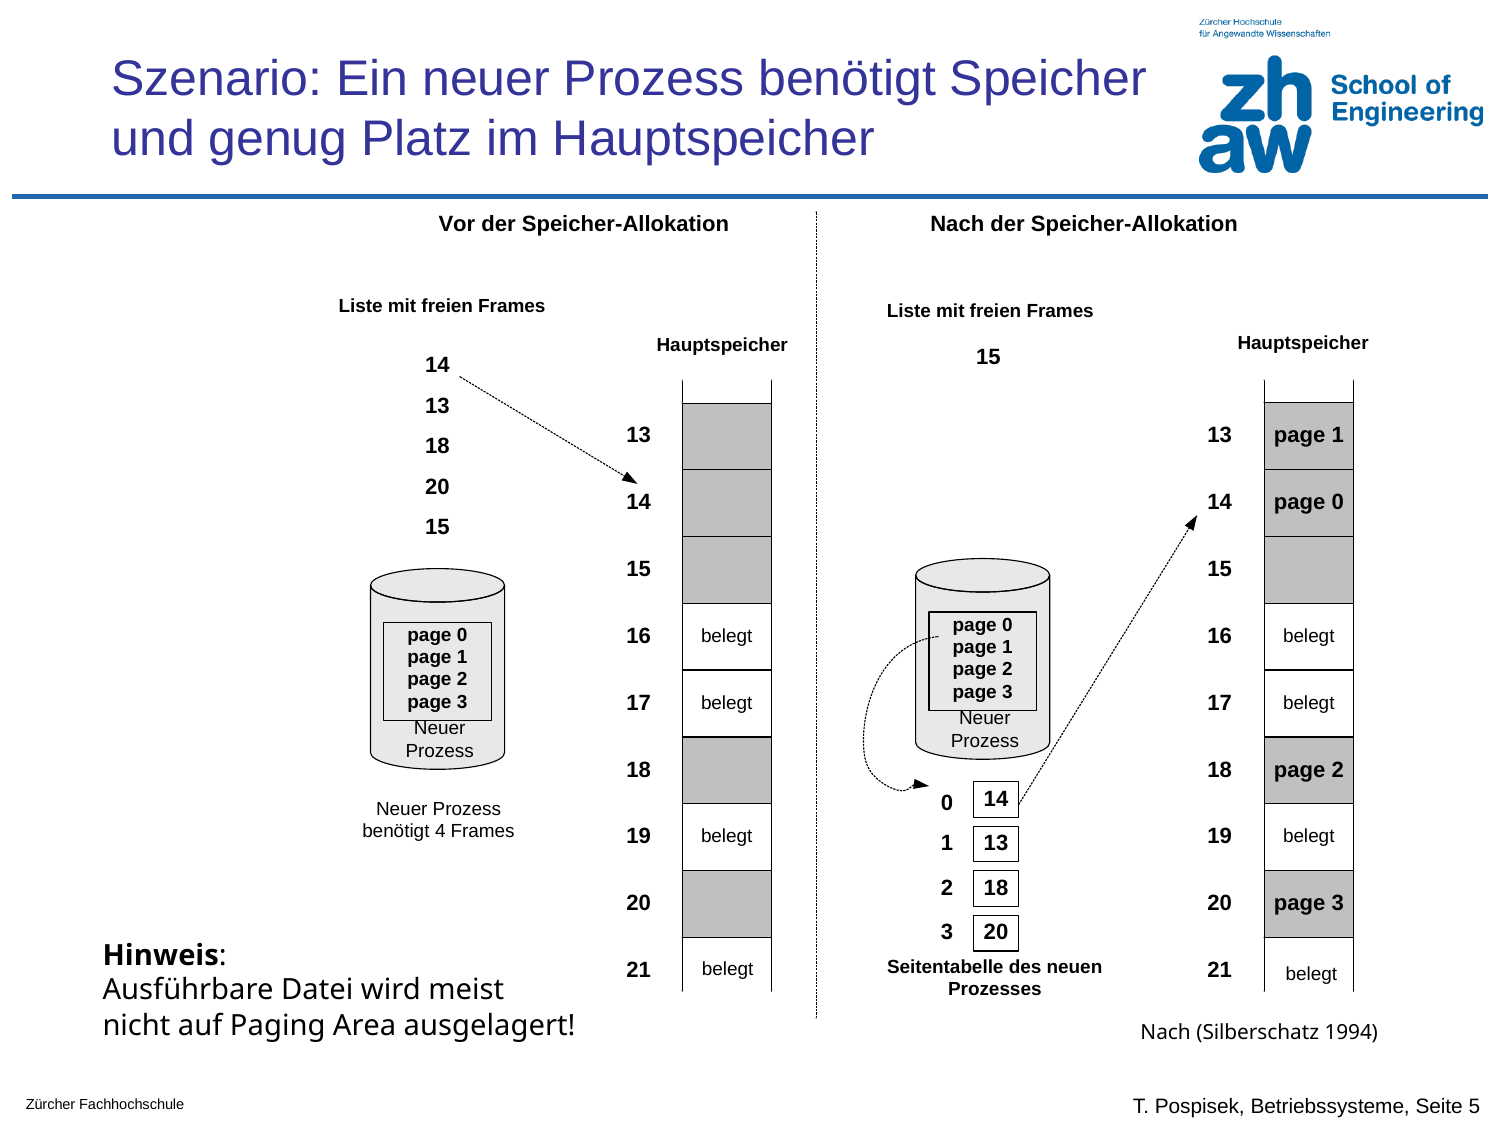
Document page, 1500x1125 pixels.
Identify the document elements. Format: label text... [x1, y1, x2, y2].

picture [322, 200, 1401, 1021]
text_box Hinweis: Ausführbare Datei wird meist nicht auf Paging Area ausgelagert! [87, 928, 591, 1049]
text_box Nach (Silberschatz 1994) [1125, 1021, 1393, 1052]
title Szenario: Ein neuer Prozess benötigt Speicher und genug Platz im Hauptspeicher [96, 60, 1170, 173]
picture [1199, 19, 1483, 173]
